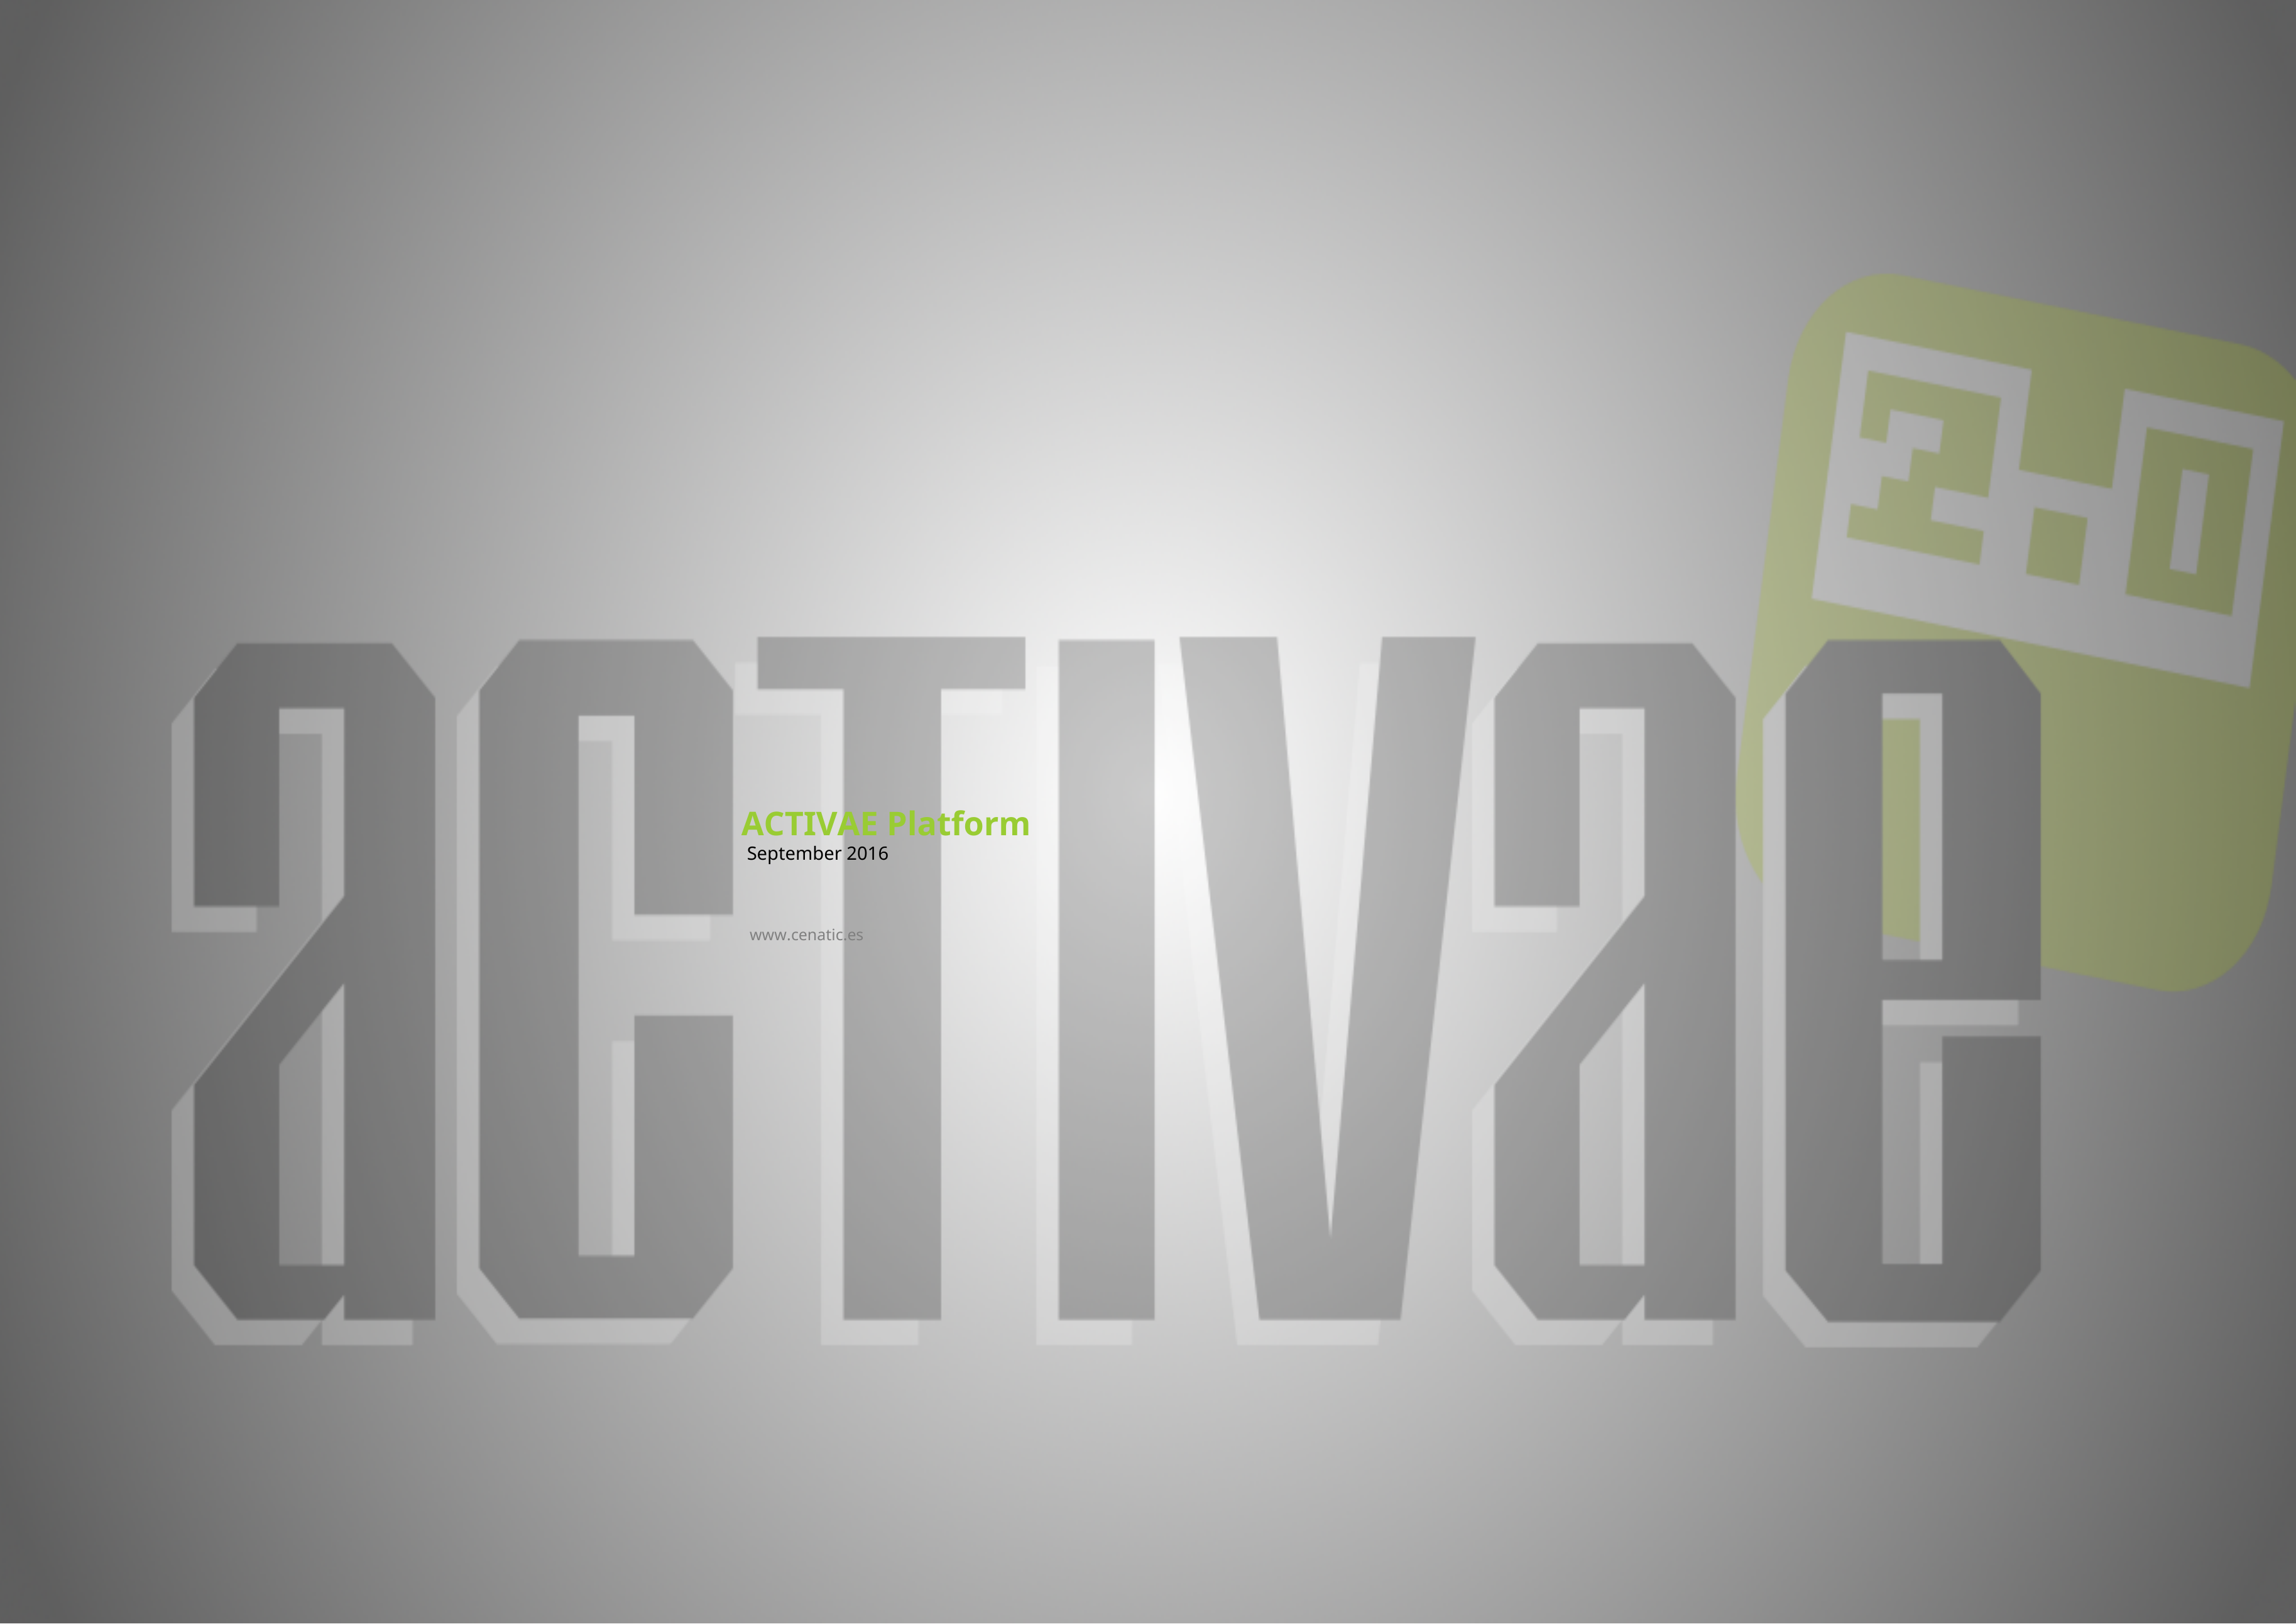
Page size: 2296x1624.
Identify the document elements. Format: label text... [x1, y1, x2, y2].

picture [0, 0, 2296, 1623]
text_box ACTIVAE Platform September 2016 www.cenatic.es [723, 798, 2140, 1013]
